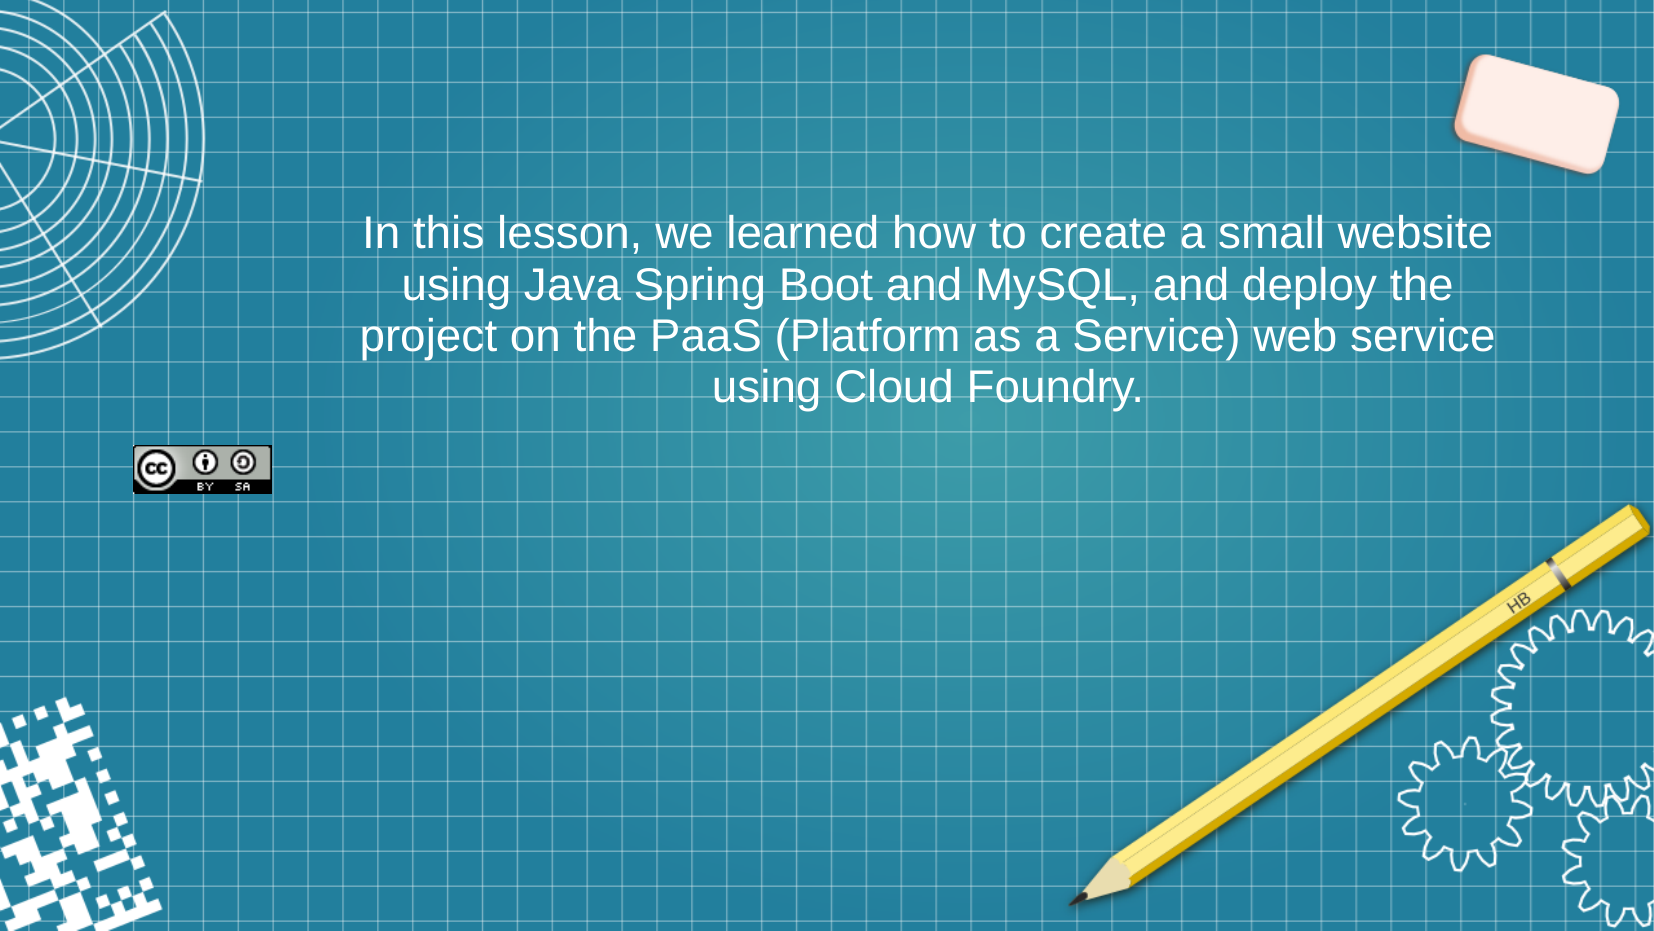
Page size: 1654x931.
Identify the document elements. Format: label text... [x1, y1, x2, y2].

title In this lesson, we learned how to create a small website using Java Spring Boot and MySQL, and deploy the project on the PaaS (Platform as a Service) web service using Cloud Foundry. [337, 207, 1519, 413]
picture [0, 0, 1654, 931]
